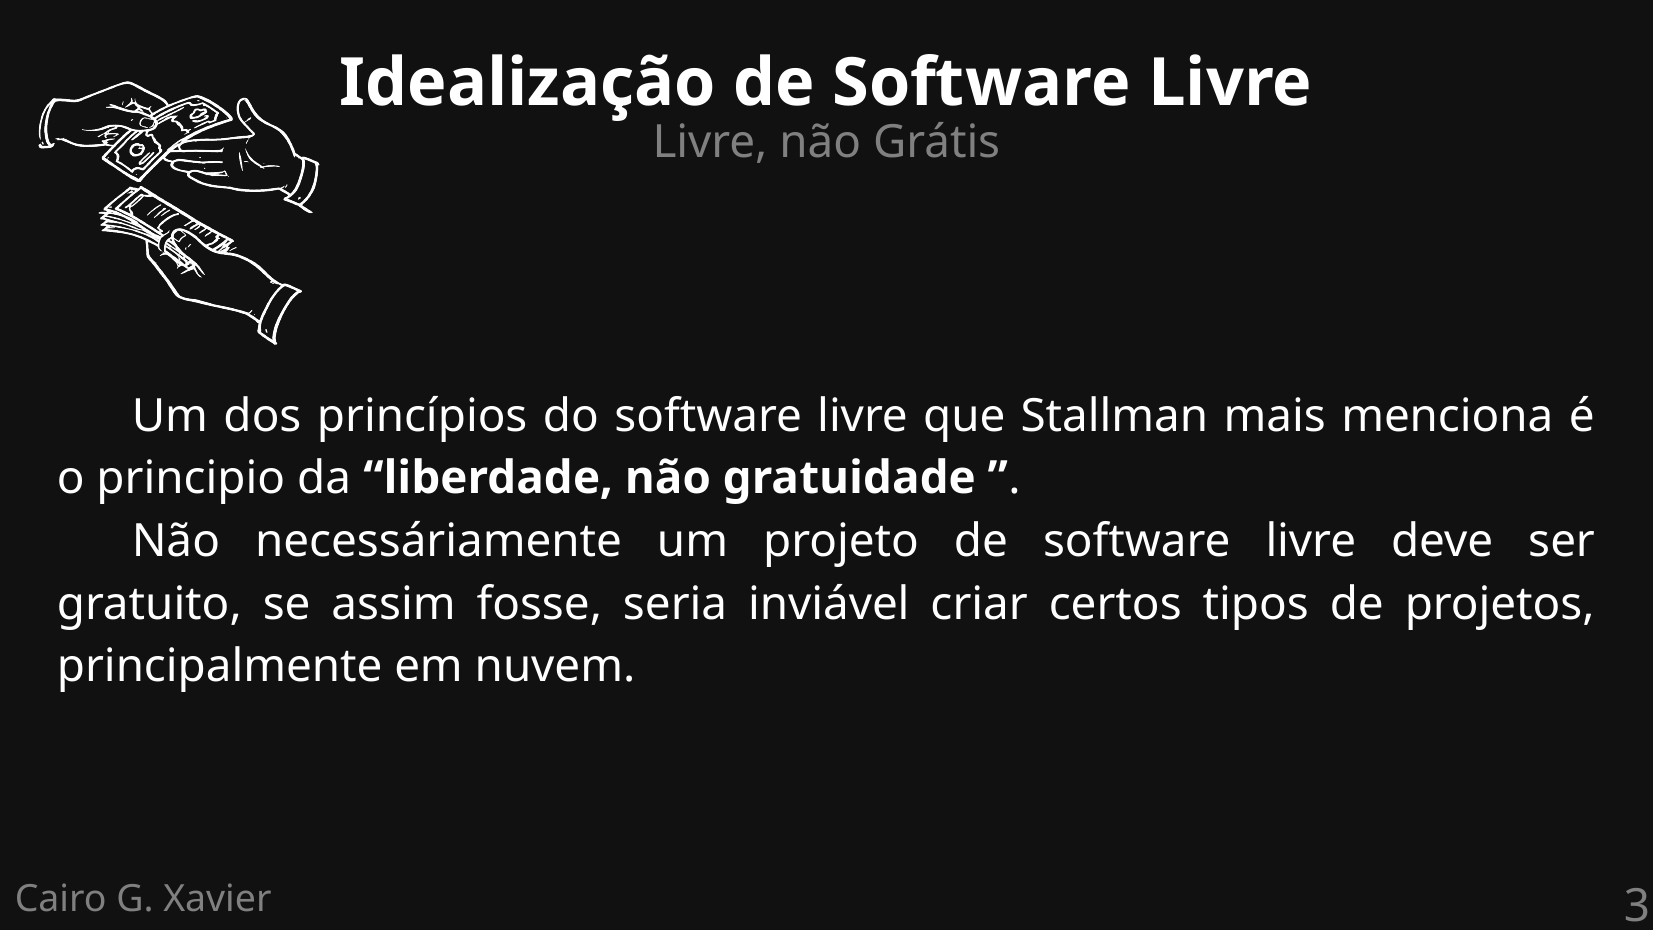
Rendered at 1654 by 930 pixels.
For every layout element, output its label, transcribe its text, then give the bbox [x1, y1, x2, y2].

text_box <number> [1425, 865, 1651, 930]
text_box Cairo G. Xavier [0, 867, 311, 930]
text_box Idealização de Software Livre [82, 37, 1571, 97]
text_box Um dos princípios do software livre que Stallman mais menciona é o principio da “liberdade, não gratuidade ”. Não necessáriamente um projeto de software livre deve ser gratuito, se assim fosse, seria inviável criar certos tipos de projetos, principalmente em nuvem. [42, 375, 1611, 826]
picture [37, 78, 320, 349]
text_box Livre, não Grátis [320, 97, 1571, 182]
